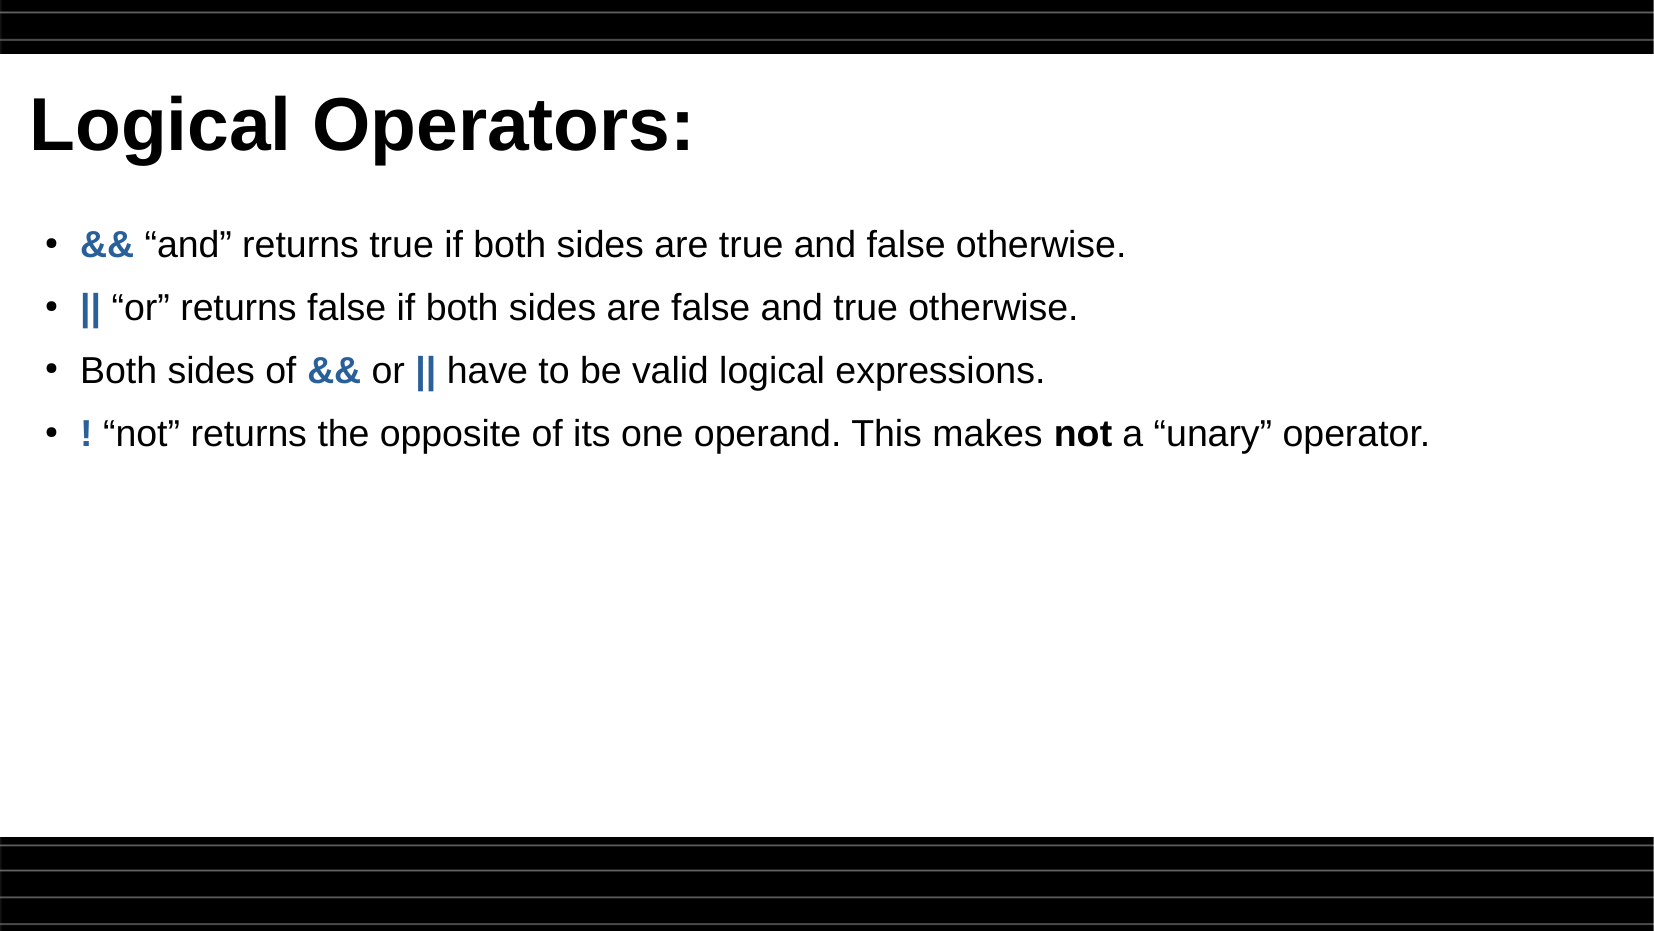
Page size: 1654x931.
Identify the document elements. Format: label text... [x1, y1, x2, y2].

text_box && “and” returns true if both sides are true and false otherwise. || “or” returns false if both sides are false and true otherwise. Both sides of && or || have to be valid logical expressions. ! “not” returns the opposite of its one operand. This makes not a “unary” operator. [30, 195, 1576, 651]
text_box Logical Operators: [15, 75, 1591, 174]
picture [0, 0, 1654, 54]
picture [0, 837, 1654, 931]
